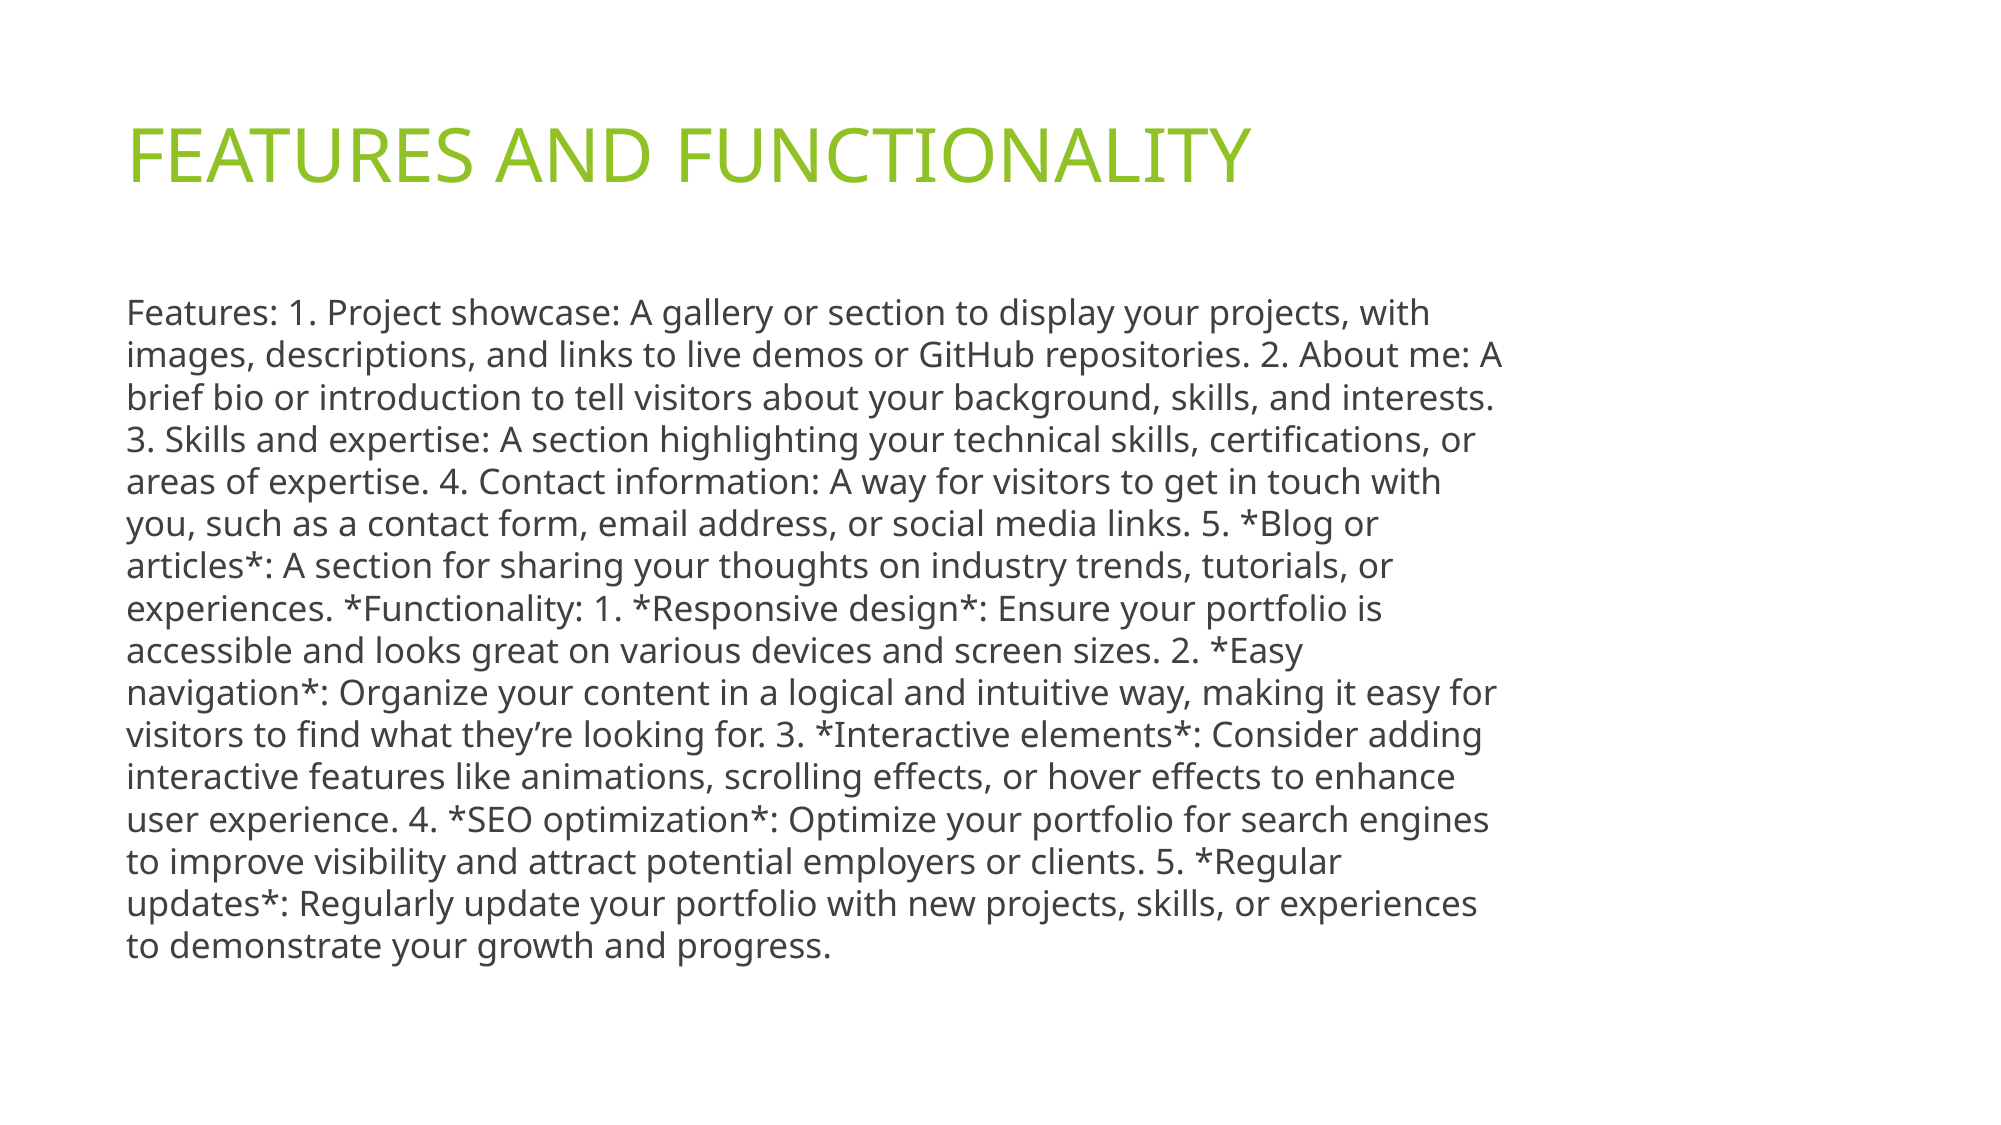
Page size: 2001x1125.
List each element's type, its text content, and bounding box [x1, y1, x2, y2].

list Features: 1. Project showcase: A gallery or section to display your projects, with images, descriptions, and links to live demos or GitHub repositories. 2. About me: A brief bio or introduction to tell visitors about your background, skills, and interests. 3. Skills and expertise: A section highlighting your technical skills, certifications, or areas of expertise. 4. Contact information: A way for visitors to get in touch with you, such as a contact form, email address, or social media links. 5. *Blog or articles*: A section for sharing your thoughts on industry trends, tutorials, or experiences. *Functionality: 1. *Responsive design*: Ensure your portfolio is accessible and looks great on various devices and screen sizes. 2. *Easy navigation*: Organize your content in a logical and intuitive way, making it easy for visitors to find what they’re looking for. 3. *Interactive elements*: Consider adding interactive features like animations, scrolling effects, or hover effects to enhance user experience. 4. *SEO optimization*: Optimize your portfolio for search engines to improve visibility and attract potential employers or clients. 5. *Regular updates*: Regularly update your portfolio with new projects, skills, or experiences to demonstrate your growth and progress. [111, 282, 1522, 981]
title FEATURES AND FUNCTIONALITY [111, 99, 1522, 282]
